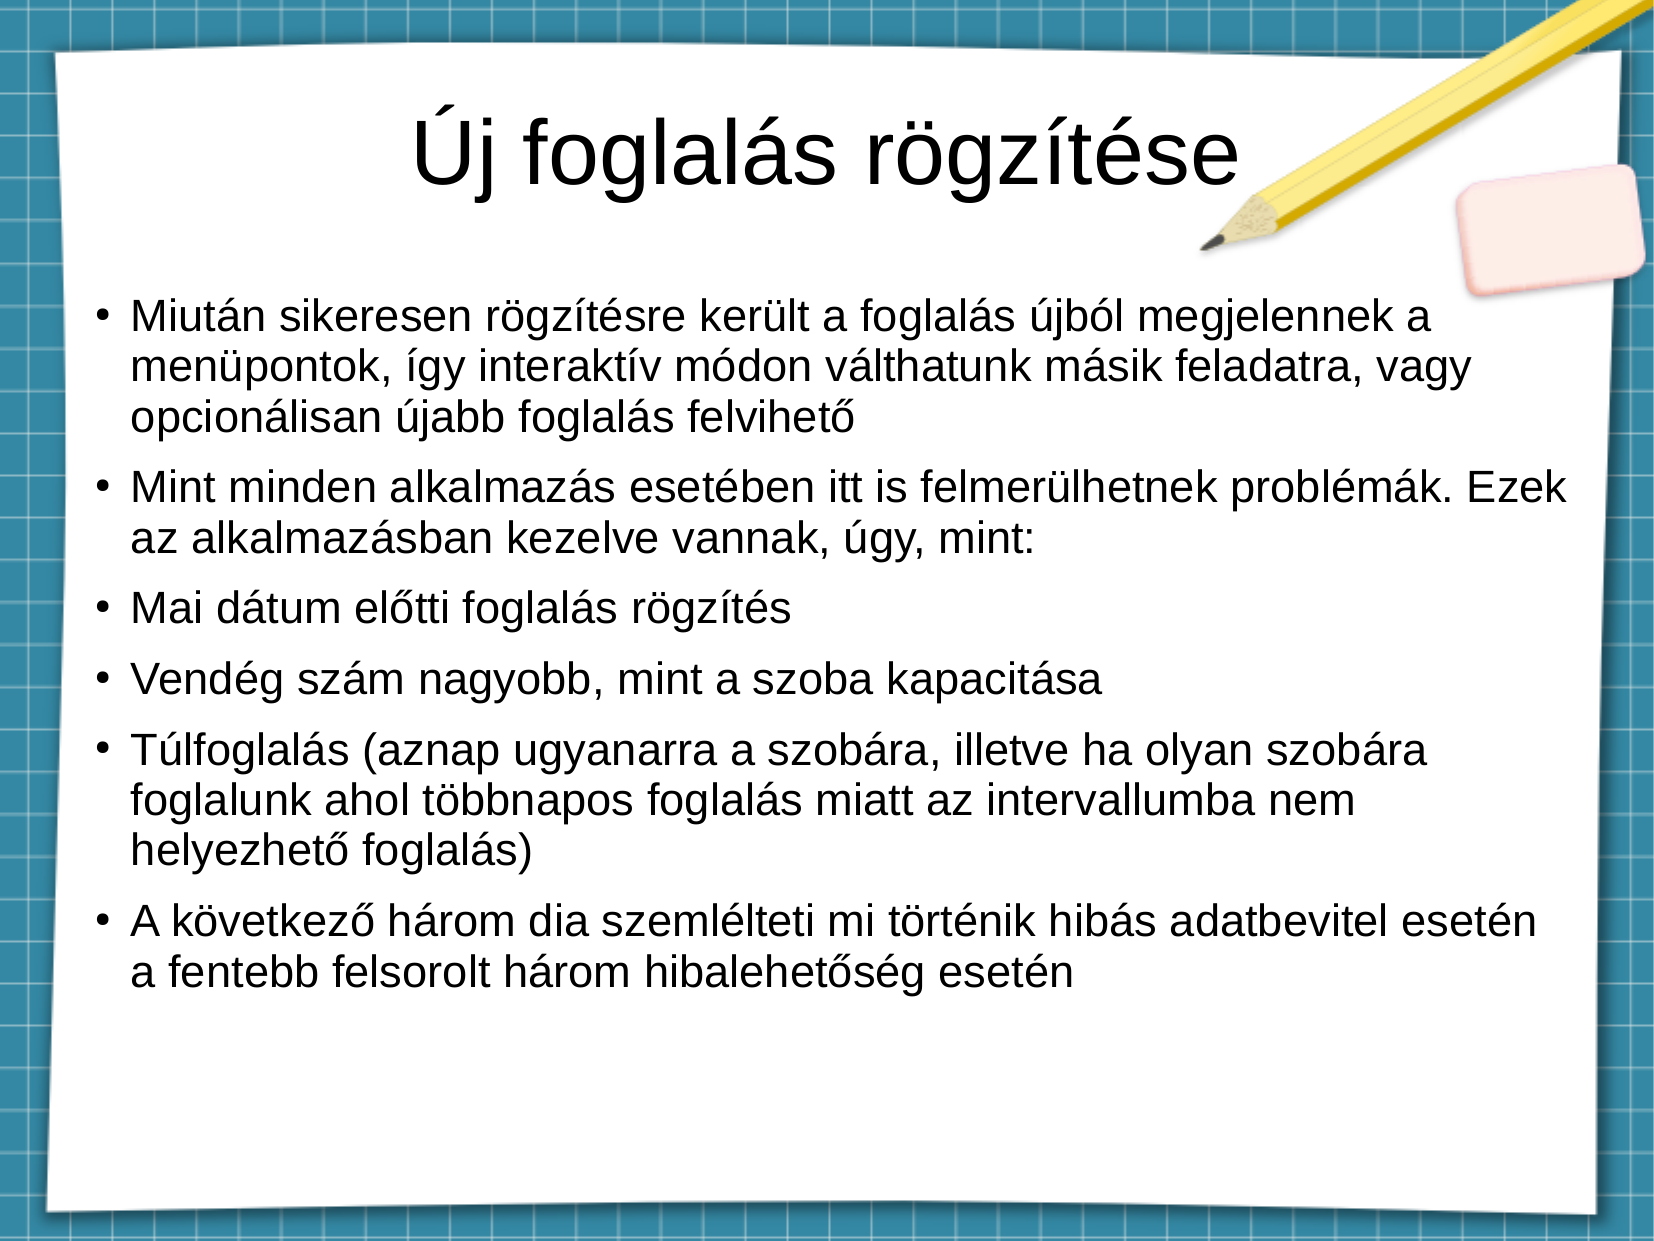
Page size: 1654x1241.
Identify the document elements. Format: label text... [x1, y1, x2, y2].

picture [0, 0, 1654, 1241]
list Miután sikeresen rögzítésre került a foglalás újból megjelennek a menüpontok, így interaktív módon válthatunk másik feladatra, vagy opcionálisan újabb foglalás felvihető Mint minden alkalmazás esetében itt is felmerülhetnek problémák. Ezek az alkalmazásban kezelve vannak, úgy, mint: Mai dátum előtti foglalás rögzítés Vendég szám nagyobb, mint a szoba kapacitása Túlfoglalás (aznap ugyanarra a szobára, illetve ha olyan szobára foglalunk ahol többnapos foglalás miatt az intervallumba nem helyezhető foglalás) A következő három dia szemlélteti mi történik hibás adatbevitel esetén a fentebb felsorolt három hibalehetőség esetén [82, 290, 1571, 1010]
title Új foglalás rögzítése [82, 49, 1571, 257]
